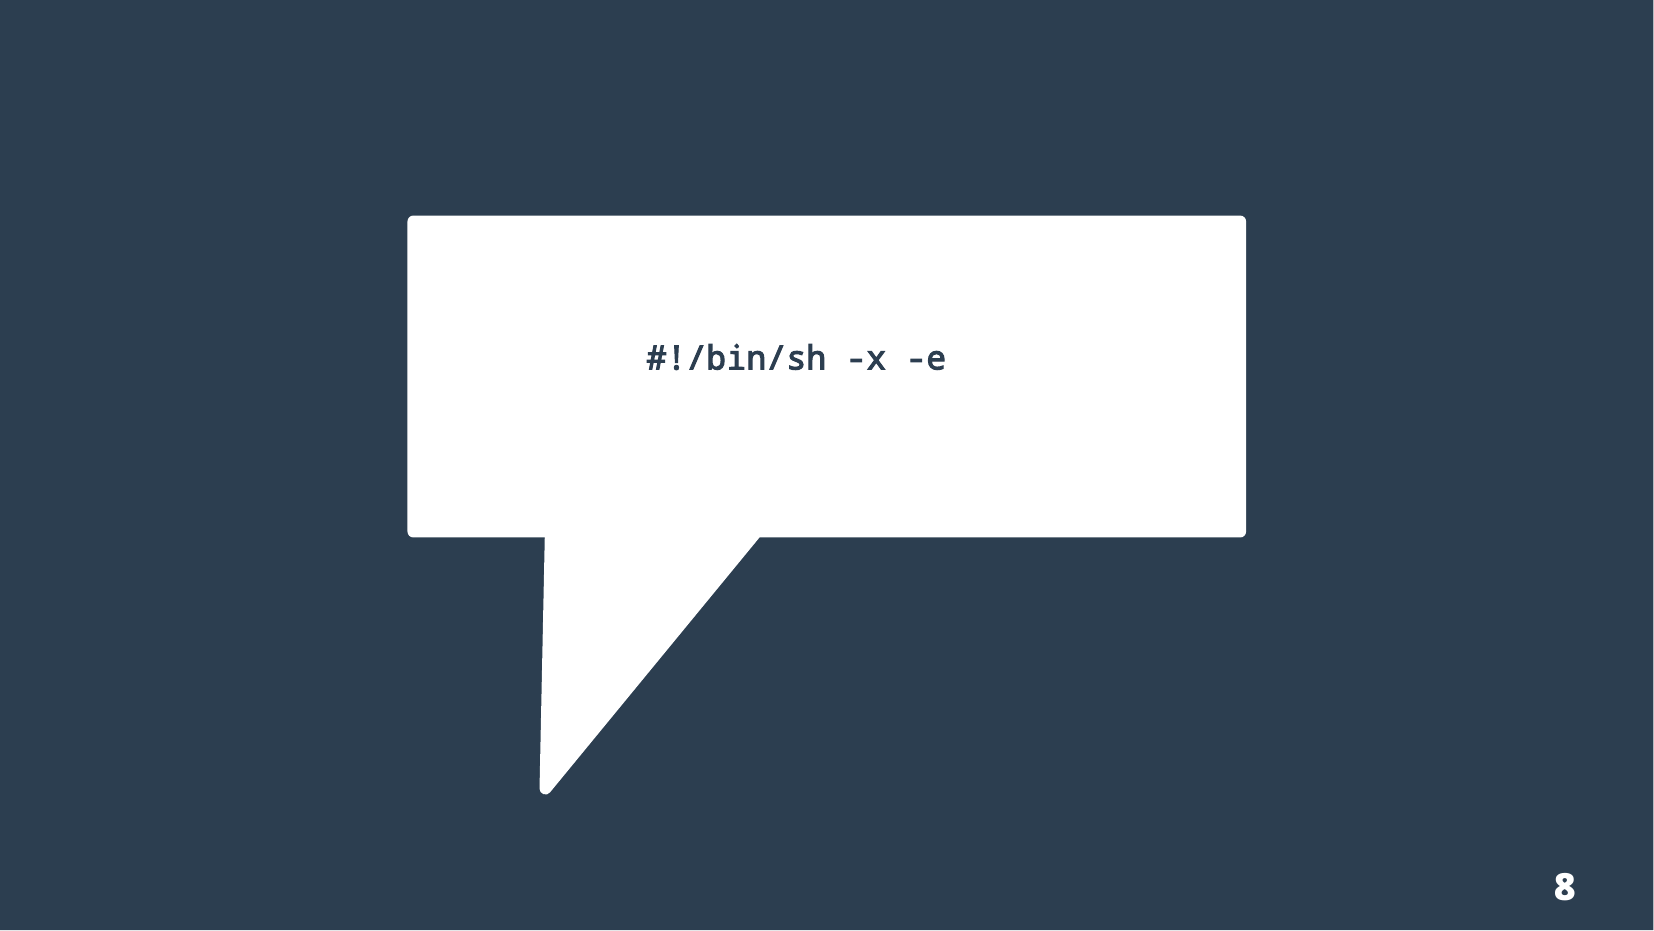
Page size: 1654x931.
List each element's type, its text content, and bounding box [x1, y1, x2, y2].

title #!/bin/sh -x -e [412, 225, 1181, 491]
